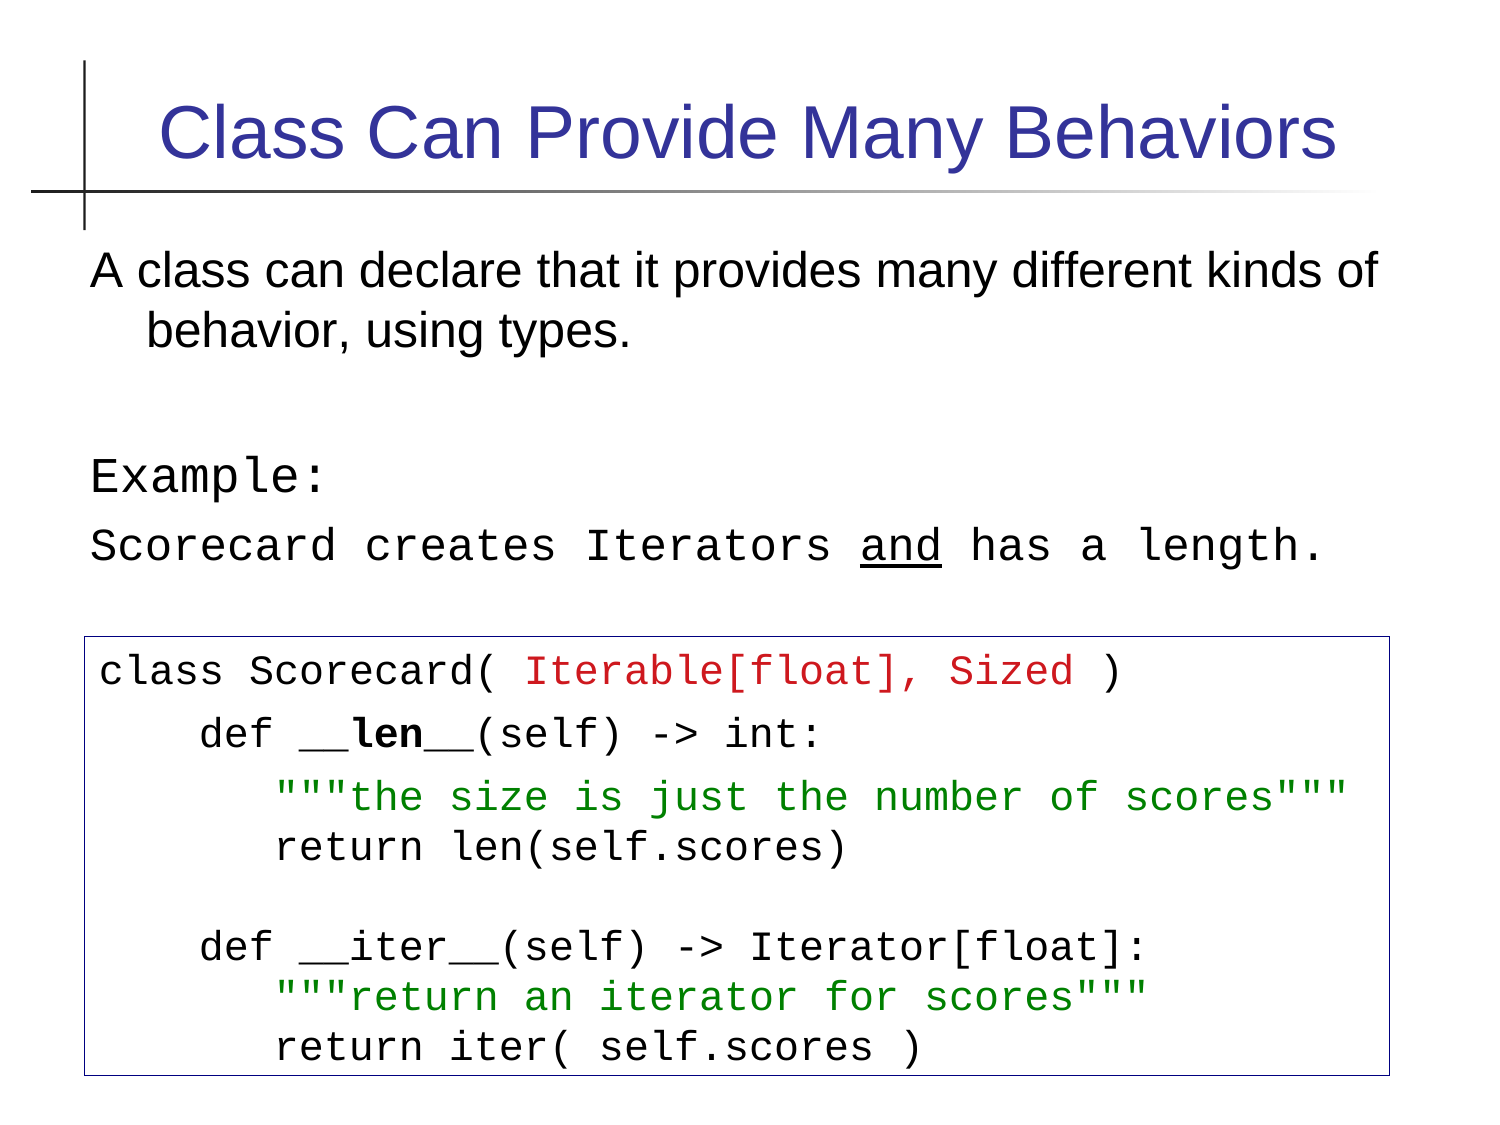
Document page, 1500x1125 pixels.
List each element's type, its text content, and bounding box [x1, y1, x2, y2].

list A class can declare that it provides many different kinds of behavior, using types. Example: Scorecard creates Iterators and has a length. [75, 229, 1426, 841]
title Class Can Provide Many Behaviors [100, 42, 1397, 182]
text_box class Scorecard( Iterable[float], Sized ) def __len__(self) -> int: """the size is just the number of scores""" return len(self.scores) def __iter__(self) -> Iterator[float]: """return an iterator for scores""" return iter( self.scores ) [84, 636, 1390, 1076]
